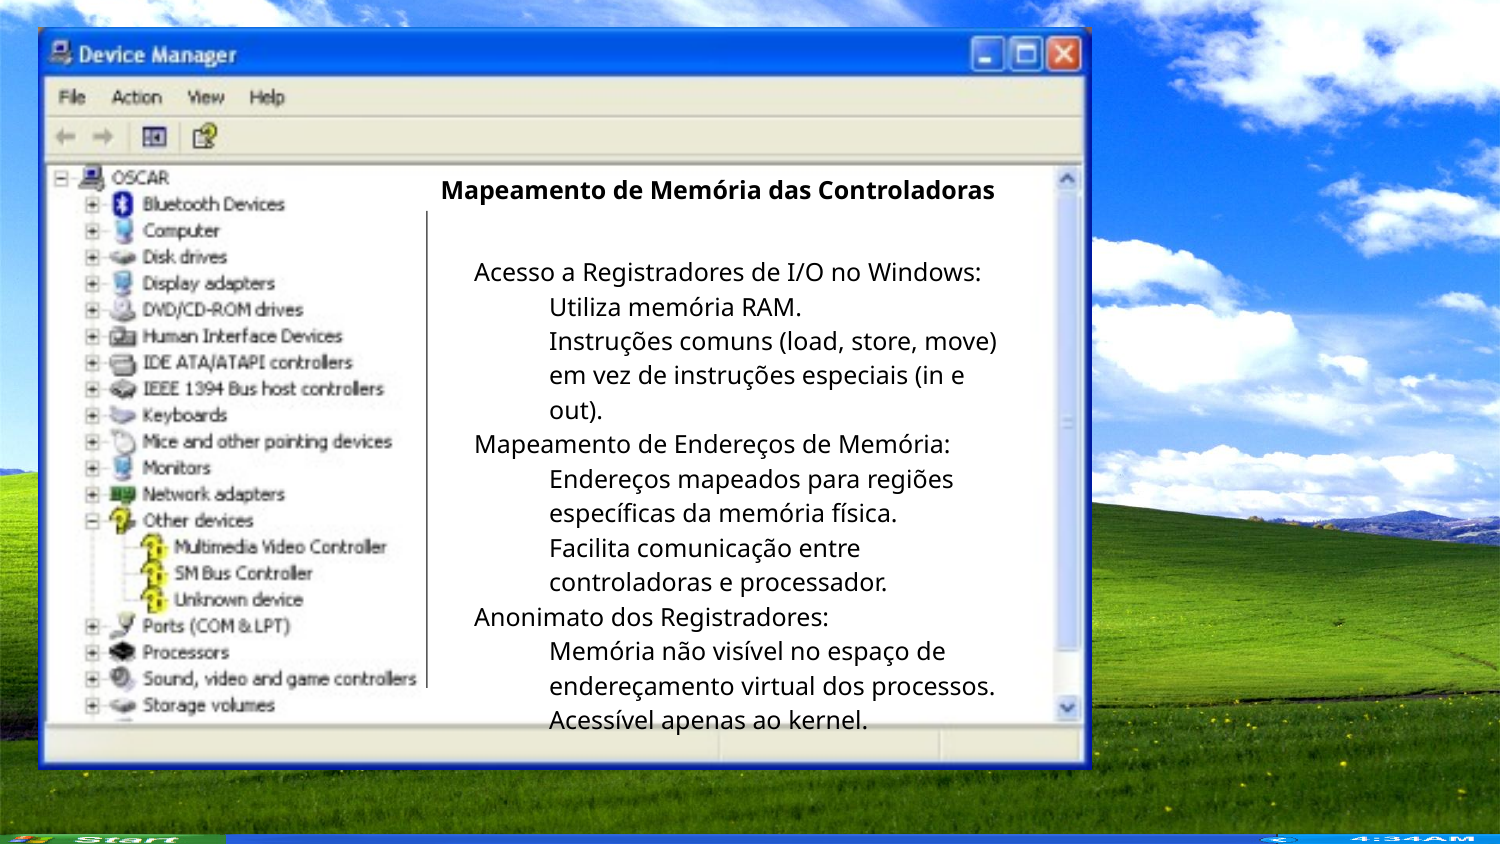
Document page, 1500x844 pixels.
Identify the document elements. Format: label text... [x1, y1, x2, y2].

picture [0, 0, 1500, 844]
text_box Mapeamento de Memória das Controladoras [425, 98, 1500, 220]
text_box Acesso a Registradores de I/O no Windows: Utiliza memória RAM. Instruções comuns (load, store, move) em vez de instruções especiais (in e out). Mapeamento de Endereços de Memória: Endereços mapeados para regiões específicas da memória física. Facilita comunicação entre controladoras e processador. Anonimato dos Registradores: Memória não visível no espaço de endereçamento virtual dos processos. Acessível apenas ao kernel. [459, 237, 1033, 699]
